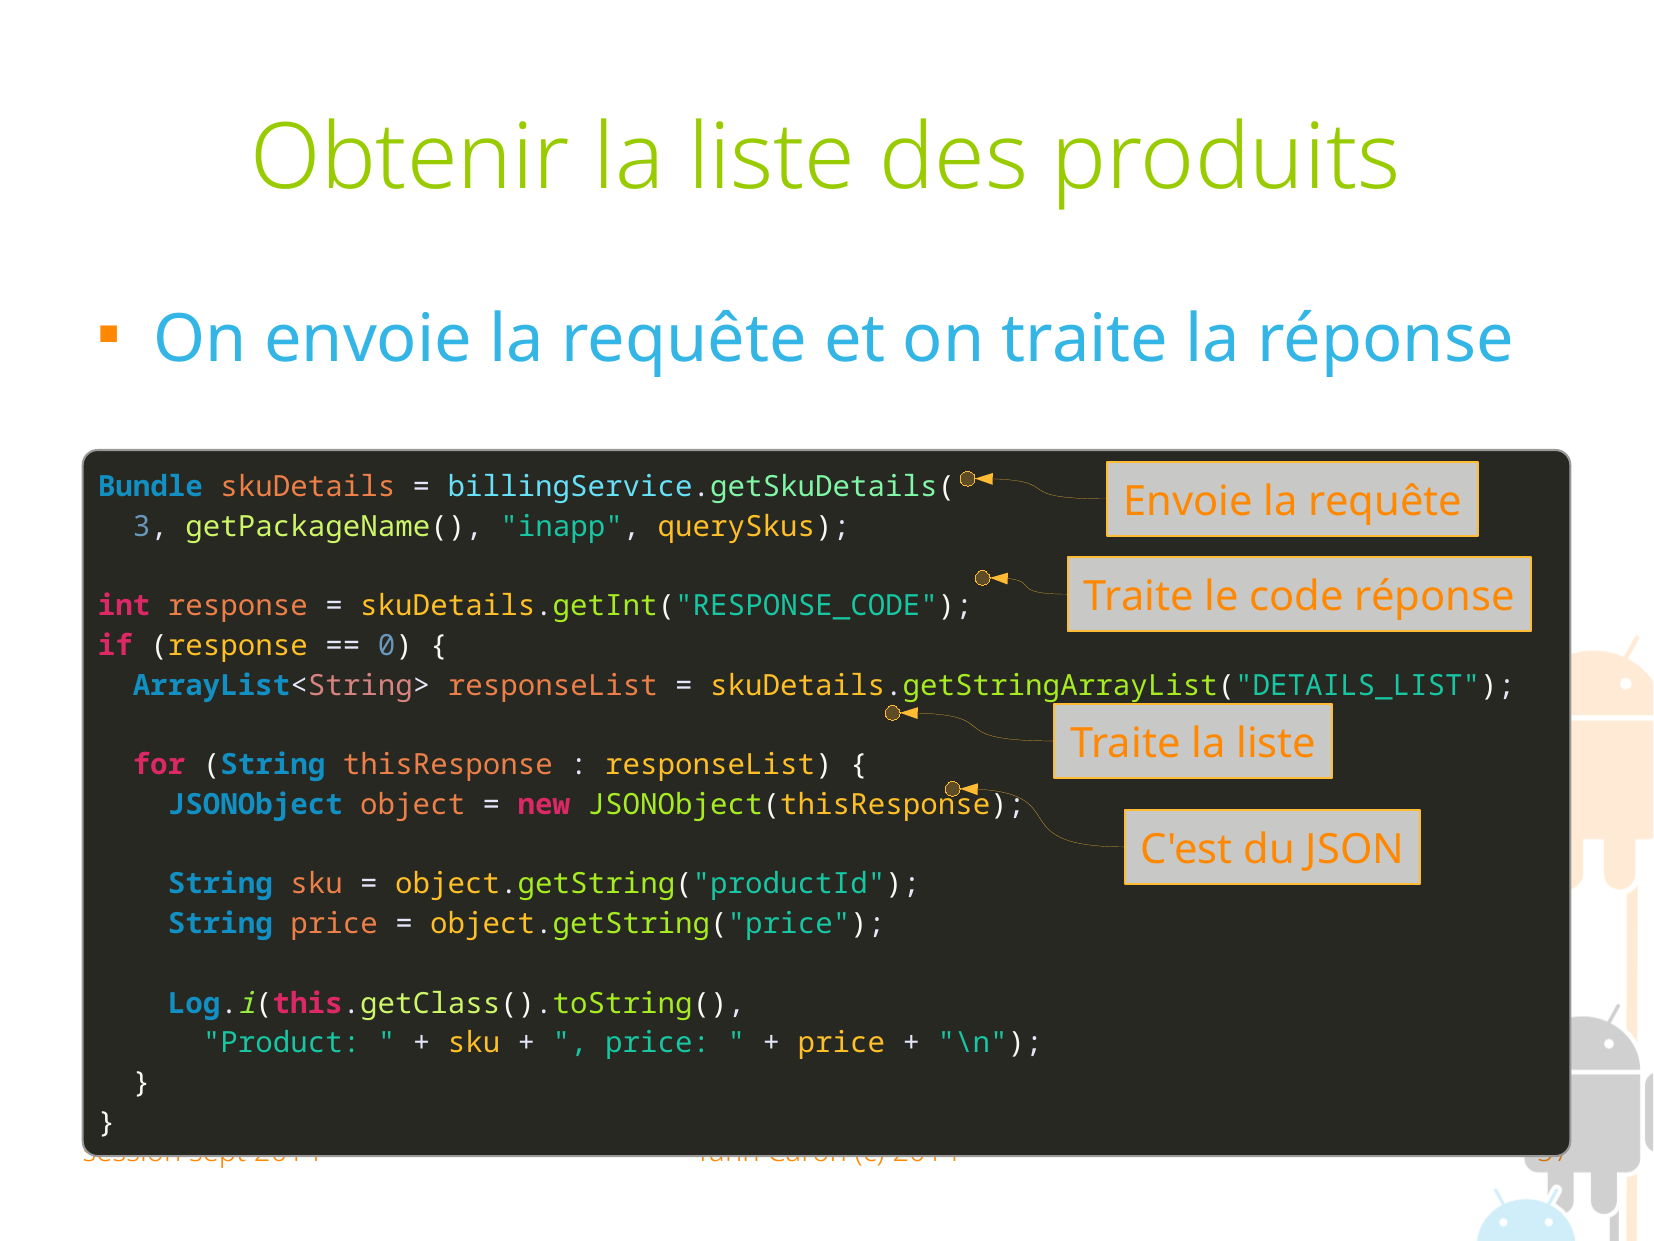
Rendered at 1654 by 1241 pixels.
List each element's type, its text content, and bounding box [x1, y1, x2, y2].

text_box [885, 705, 900, 721]
text_box Bundle skuDetails = billingService.getSkuDetails( 3, getPackageName(), "inapp", querySkus); int response = skuDetails.getInt("RESPONSE_CODE"); if (response == 0) { ArrayList<String> responseList = skuDetails.getStringArrayList("DETAILS_LIST"); for (String thisResponse : responseList) { JSONObject object = new JSONObject(thisResponse); String sku = object.getString("productId"); String price = object.getString("price"); Log.i(this.getClass().toString(), "Product: " + sku + ", price: " + price + "\n"); } } [82, 450, 1571, 1063]
text_box Envoie la requête [1107, 461, 1456, 528]
text_box [960, 471, 975, 487]
picture [240, 423, 1654, 1241]
text_box Traite le code réponse [1067, 557, 1509, 624]
text_box Traite la liste [1054, 704, 1323, 770]
text_box C'est du JSON [1125, 810, 1421, 876]
list On envoie la requête et on traite la réponse [82, 290, 1571, 450]
text_box [975, 570, 990, 586]
title Obtenir la liste des produits [82, 49, 1571, 257]
text_box [945, 781, 960, 797]
